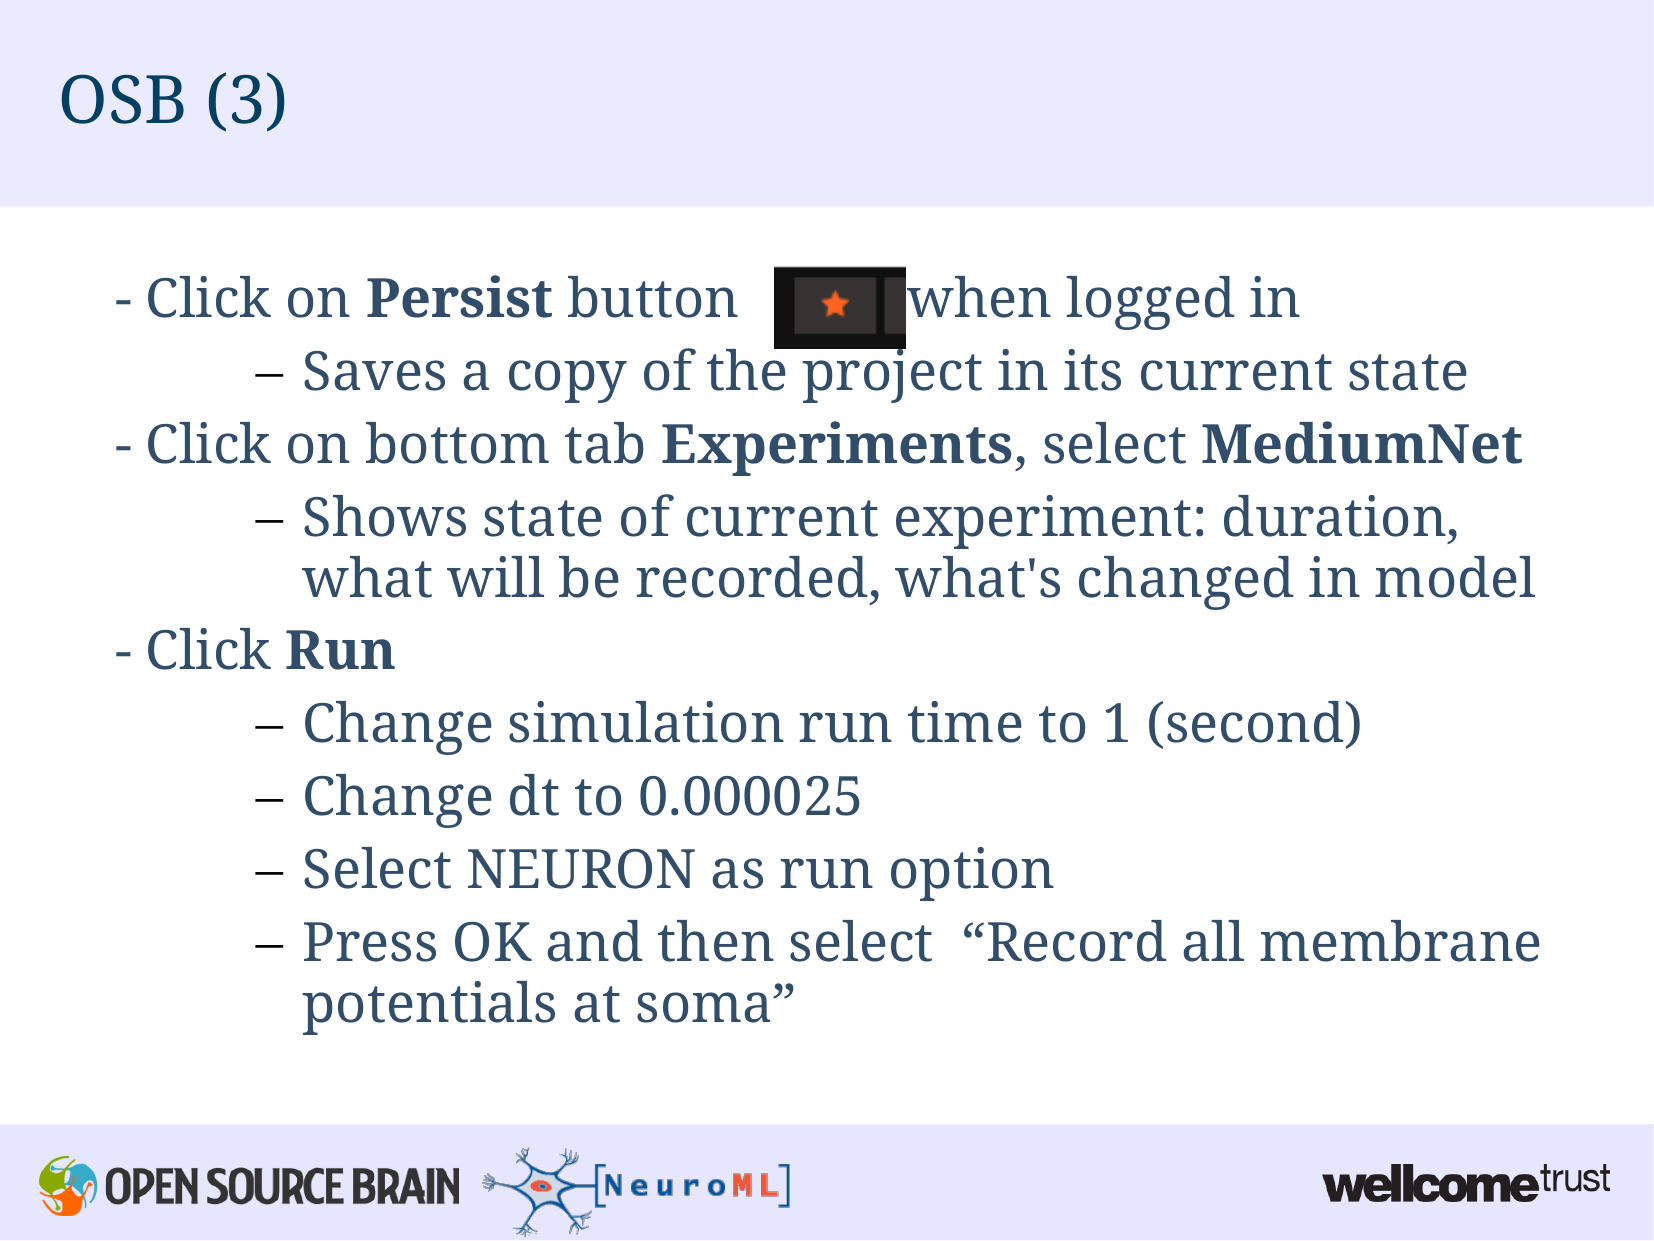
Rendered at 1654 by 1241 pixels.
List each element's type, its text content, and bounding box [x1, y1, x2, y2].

picture [482, 1147, 790, 1237]
picture [774, 253, 906, 350]
list - Click on Persist button when logged in Saves a copy of the project in its current state - Click on bottom tab Experiments, select MediumNet Shows state of current experiment: duration, what will be recorded, what's changed in model - Click Run Change simulation run time to 1 (second) Change dt to 0.000025 Select NEURON as run option Press OK and then select “Record all membrane potentials at soma” [59, 265, 1591, 1111]
picture [1322, 1164, 1610, 1202]
title OSB (3) [59, 29, 1591, 173]
picture [39, 1156, 459, 1216]
